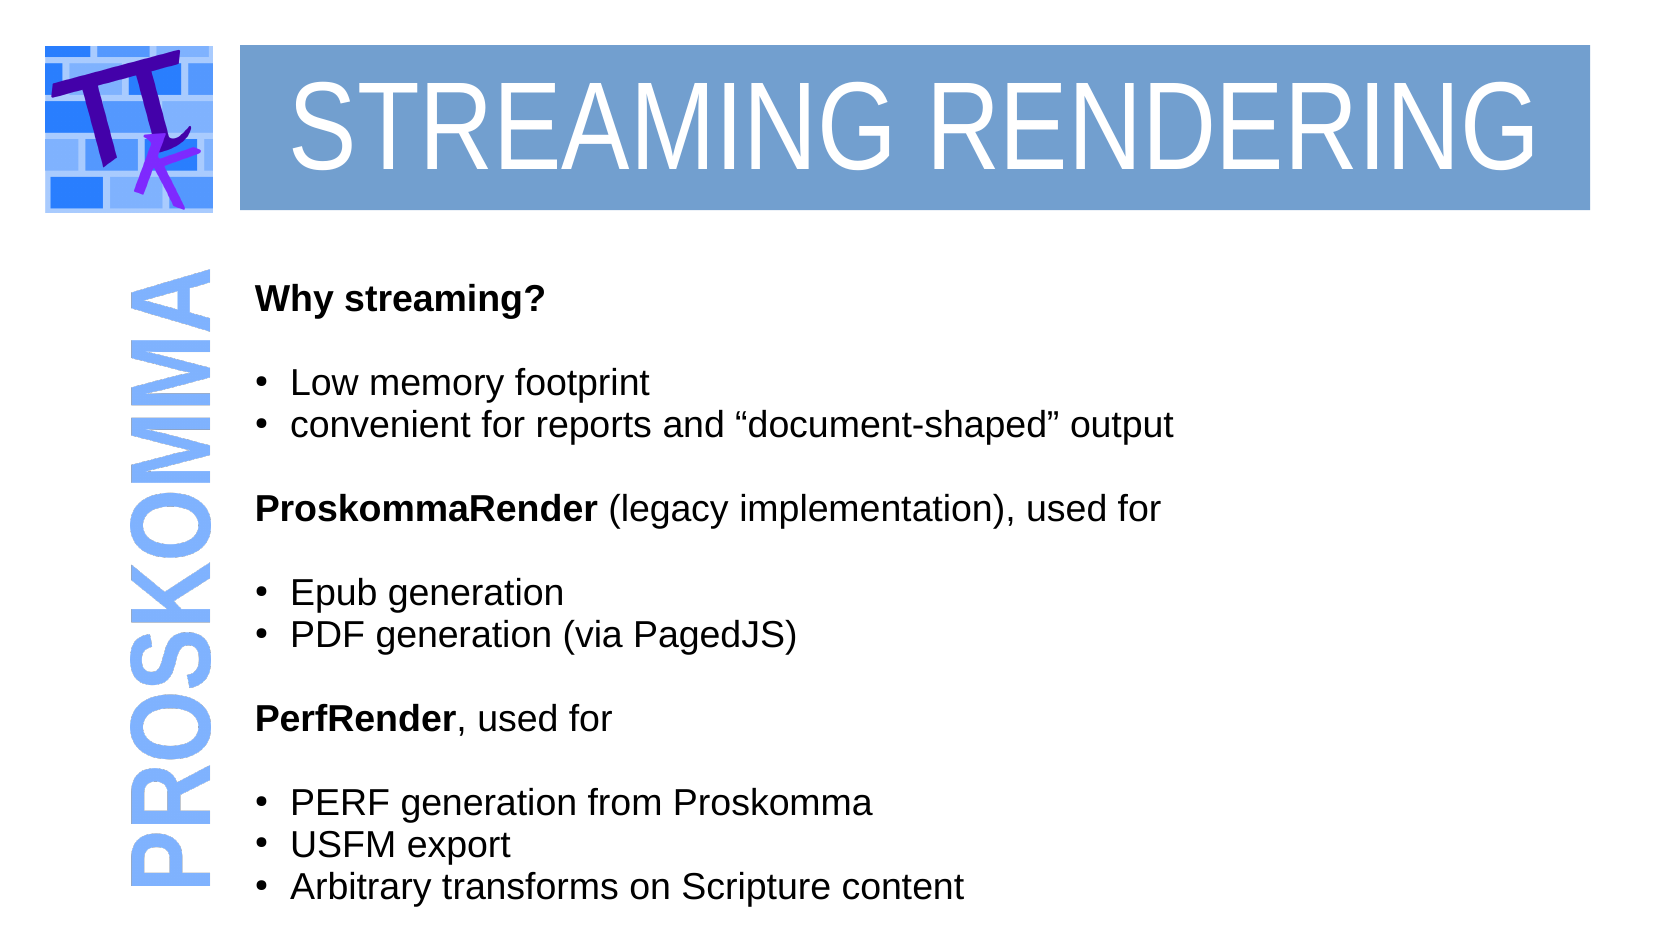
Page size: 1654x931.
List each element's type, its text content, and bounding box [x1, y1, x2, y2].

text_box STREAMING RENDERING [240, 45, 1591, 211]
picture [130, 269, 211, 886]
picture [45, 46, 213, 213]
text_box Why streaming? Low memory footprint convenient for reports and “document-shaped” output ProskommaRender (legacy implementation), used for Epub generation PDF generation (via PagedJS) PerfRender, used for PERF generation from Proskomma USFM export Arbitrary transforms on Scripture content [240, 270, 1591, 915]
